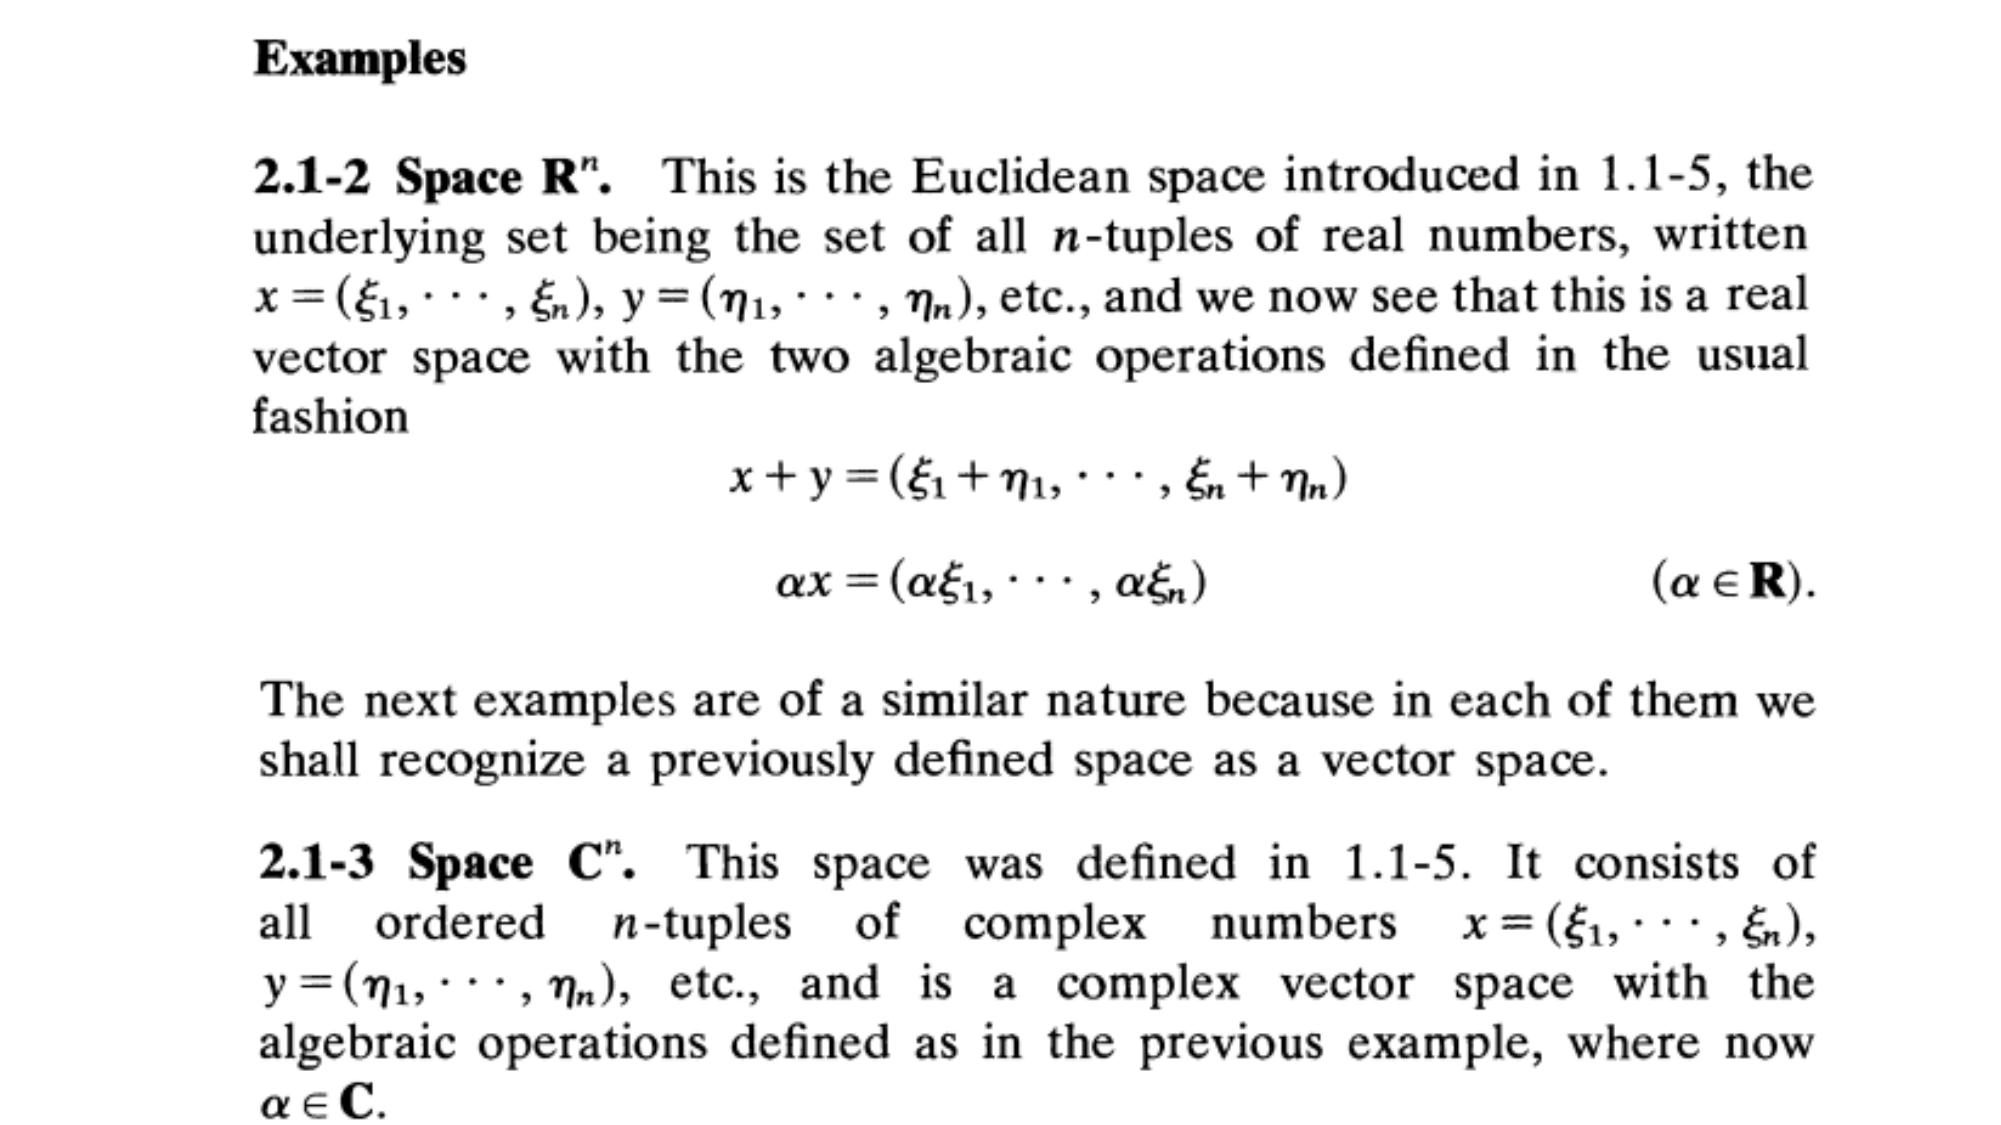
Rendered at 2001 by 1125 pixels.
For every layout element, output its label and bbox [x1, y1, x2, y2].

picture [203, 16, 1841, 1125]
